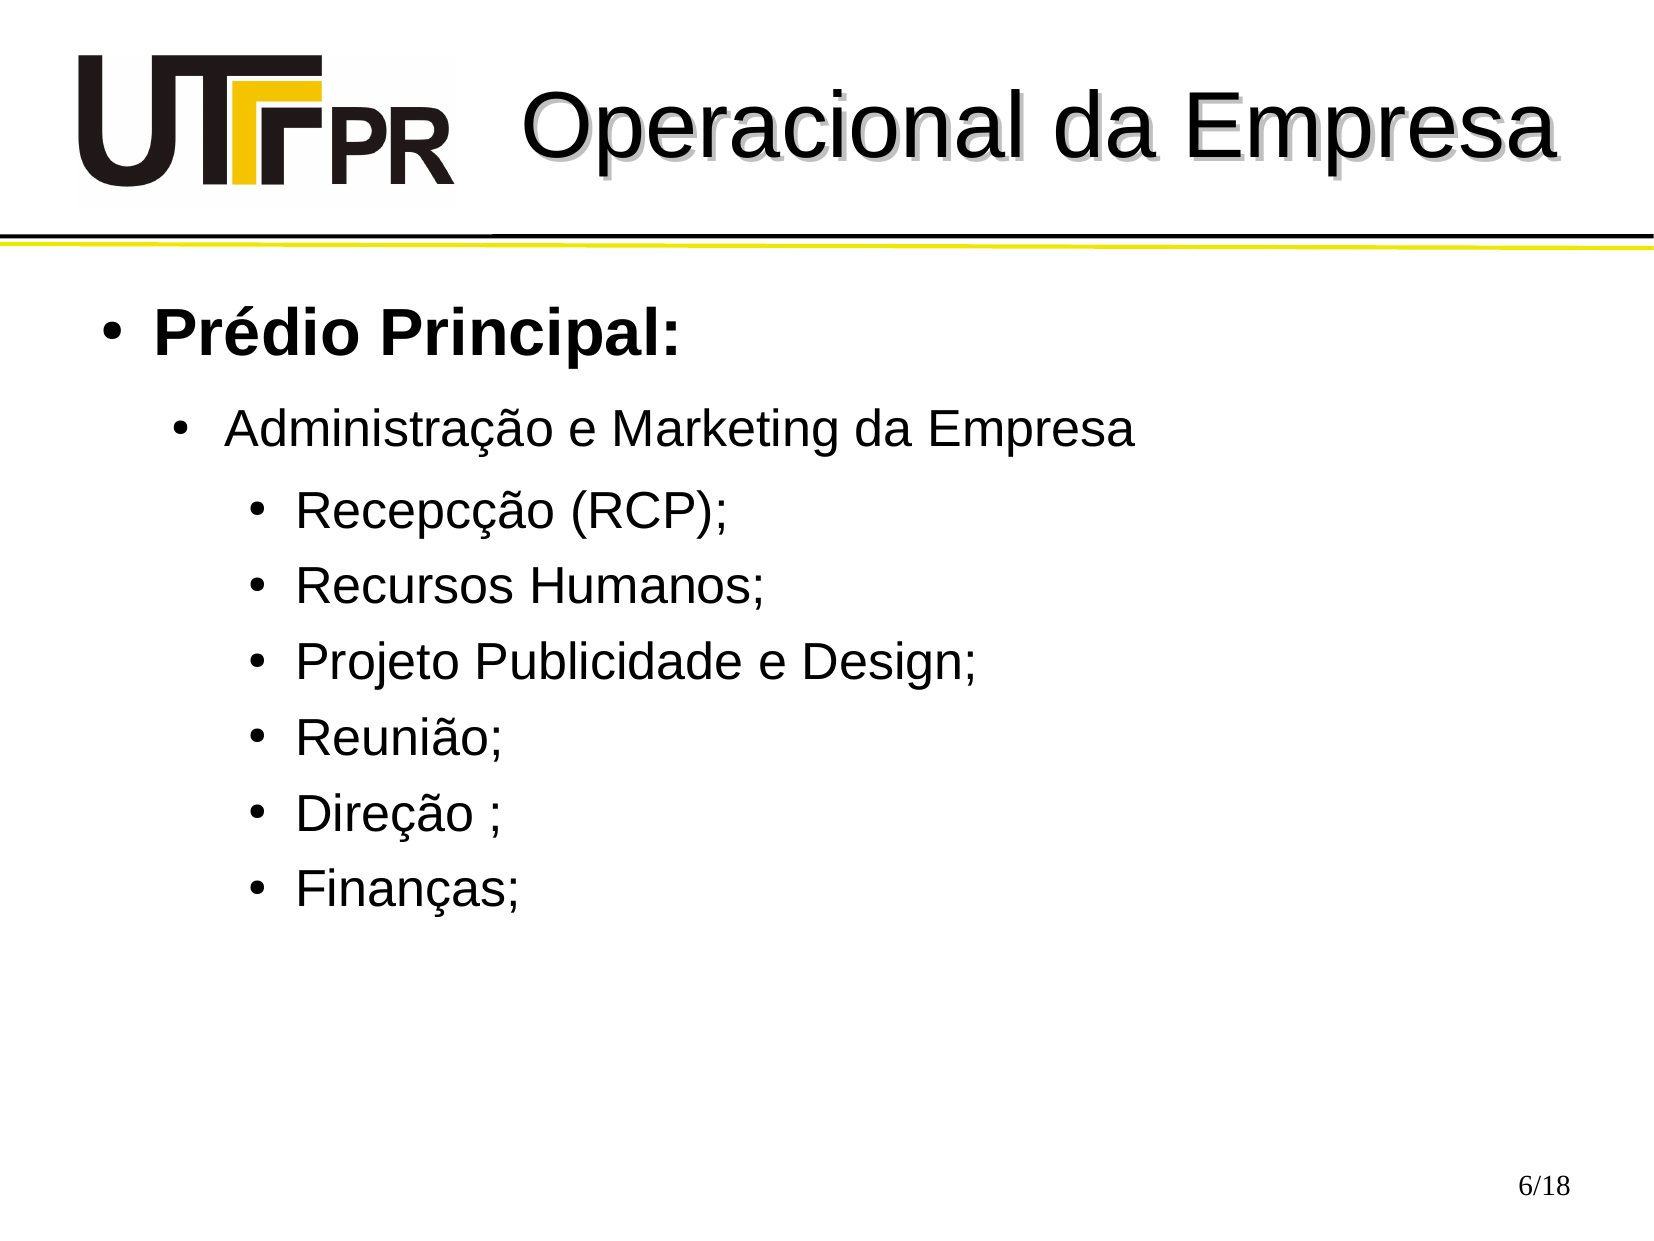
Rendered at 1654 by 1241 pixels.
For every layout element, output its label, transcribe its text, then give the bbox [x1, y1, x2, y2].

picture [76, 55, 455, 207]
title Operacional da Empresa [507, 49, 1571, 201]
list Prédio Principal: Administração e Marketing da Empresa Recepcção (RCP); Recursos Humanos; Projeto Publicidade e Design; Reunião; Direção ; Finanças; [82, 295, 1571, 1146]
